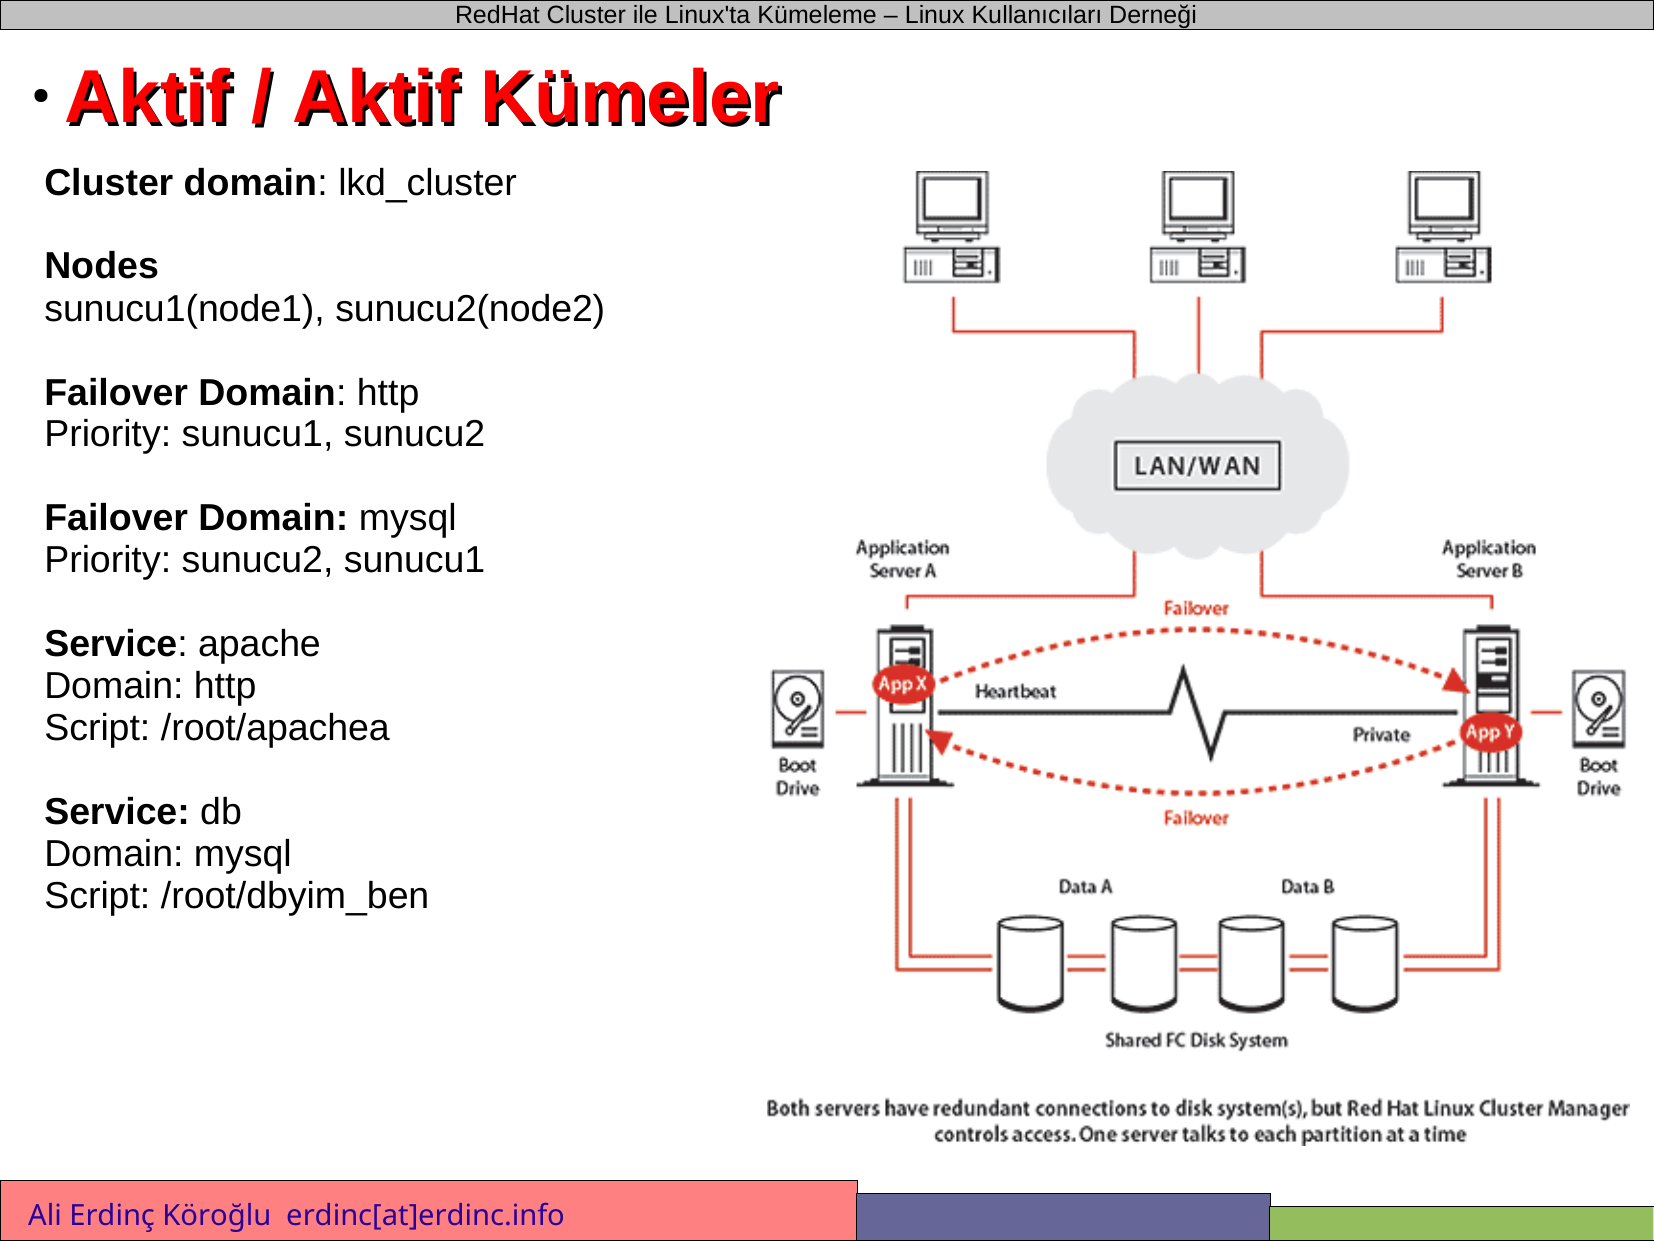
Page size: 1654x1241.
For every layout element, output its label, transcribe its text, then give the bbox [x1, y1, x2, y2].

text_box Cluster domain: lkd_cluster Nodes sunucu1(node1), sunucu2(node2) Failover Domain: http Priority: sunucu1, sunucu2 Failover Domain: mysql Priority: sunucu2, sunucu1 Service: apache Domain: http Script: /root/apachea Service: db Domain: mysql Script: /root/dbyim_ben [29, 153, 739, 1018]
picture [767, 171, 1630, 1146]
text_box RedHat Cluster ile Linux'ta Kümeleme – Linux Kullanıcıları Derneği [0, 0, 1654, 30]
text_box Aktif / Aktif Kümeler [17, 47, 796, 160]
text_box Ali Erdinç Köroğlu erdinc[at]erdinc.info http://www.erdinc.info [13, 1186, 853, 1241]
text_box [0, 1180, 1654, 1241]
